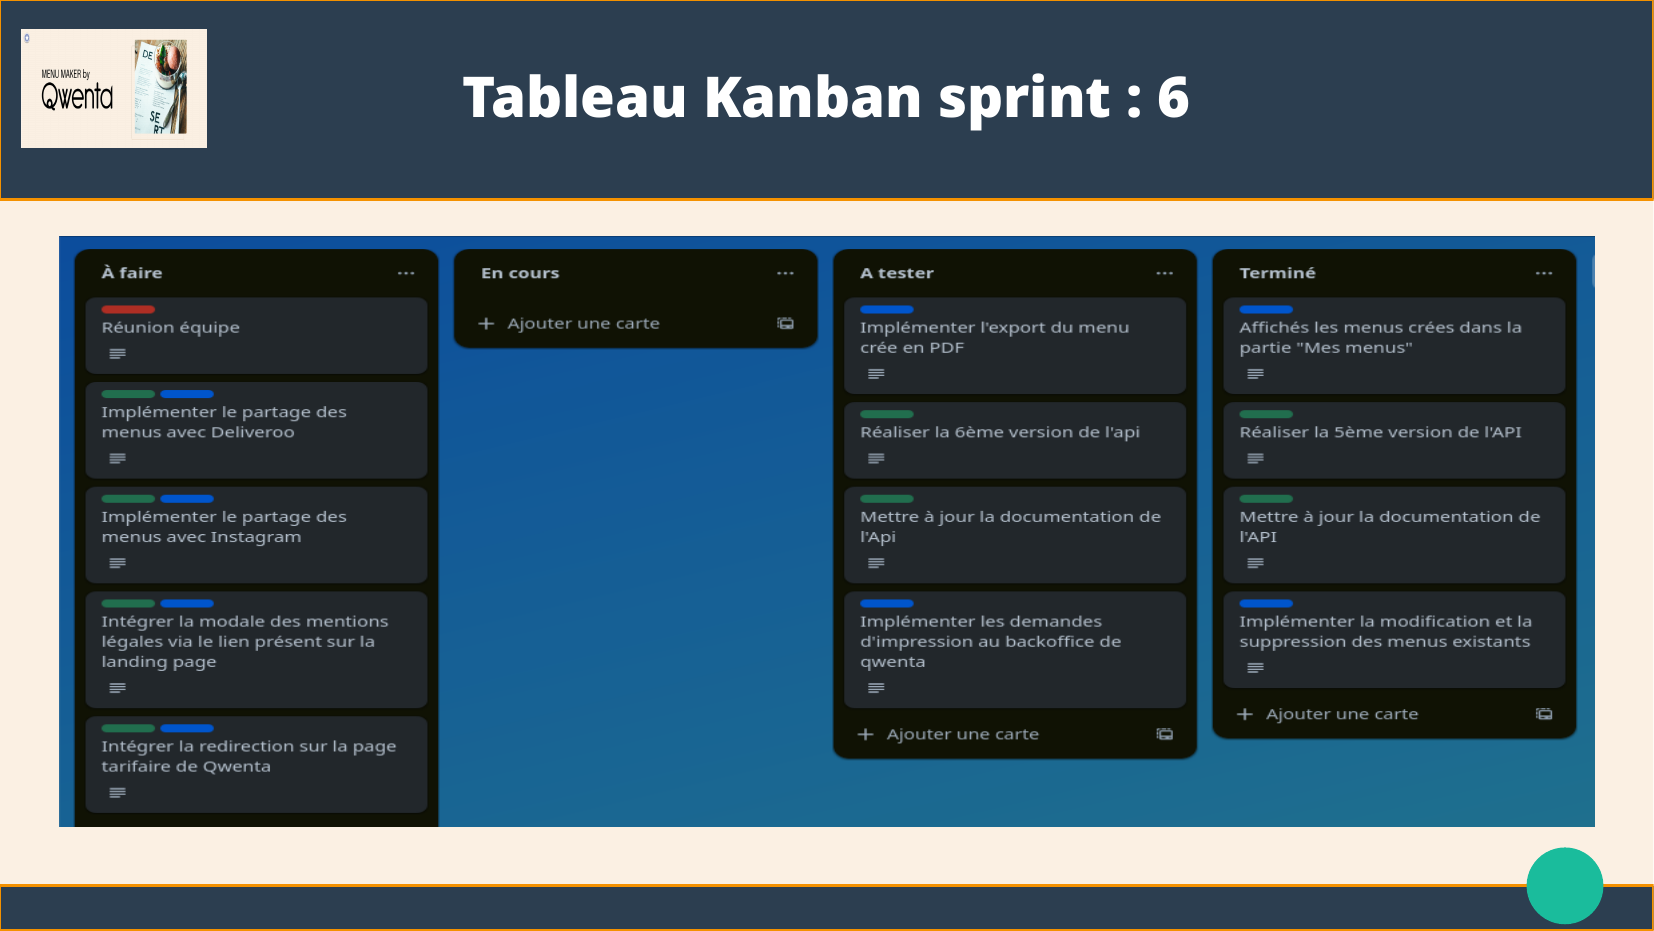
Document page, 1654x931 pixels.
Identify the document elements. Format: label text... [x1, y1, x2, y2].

picture [21, 29, 207, 148]
picture [59, 236, 1595, 827]
title Tableau Kanban sprint : 6 [59, 37, 1595, 155]
